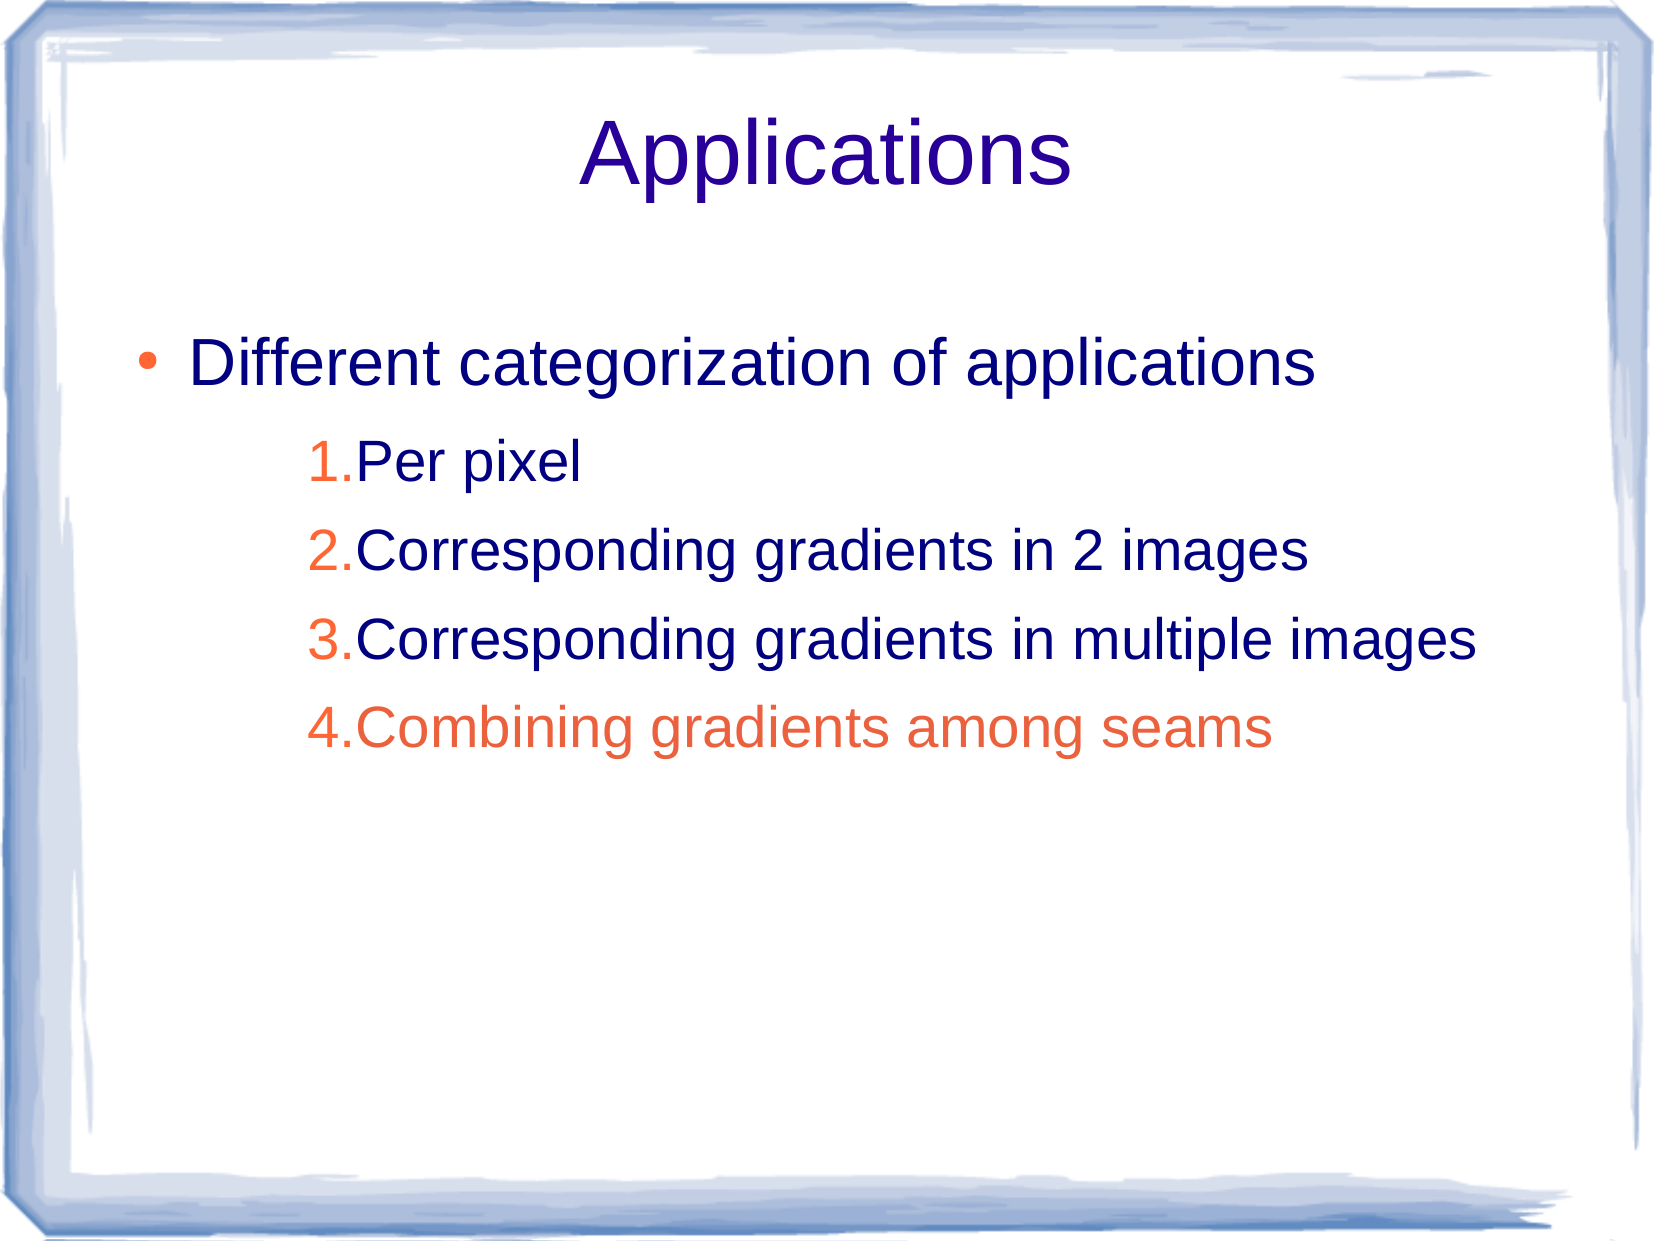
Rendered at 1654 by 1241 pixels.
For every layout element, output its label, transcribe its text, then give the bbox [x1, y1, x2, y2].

title Applications [82, 56, 1571, 250]
picture [0, 0, 1654, 1241]
list Different categorization of applications Per pixel Corresponding gradients in 2 images Corresponding gradients in multiple images Combining gradients among seams [118, 324, 1571, 1004]
